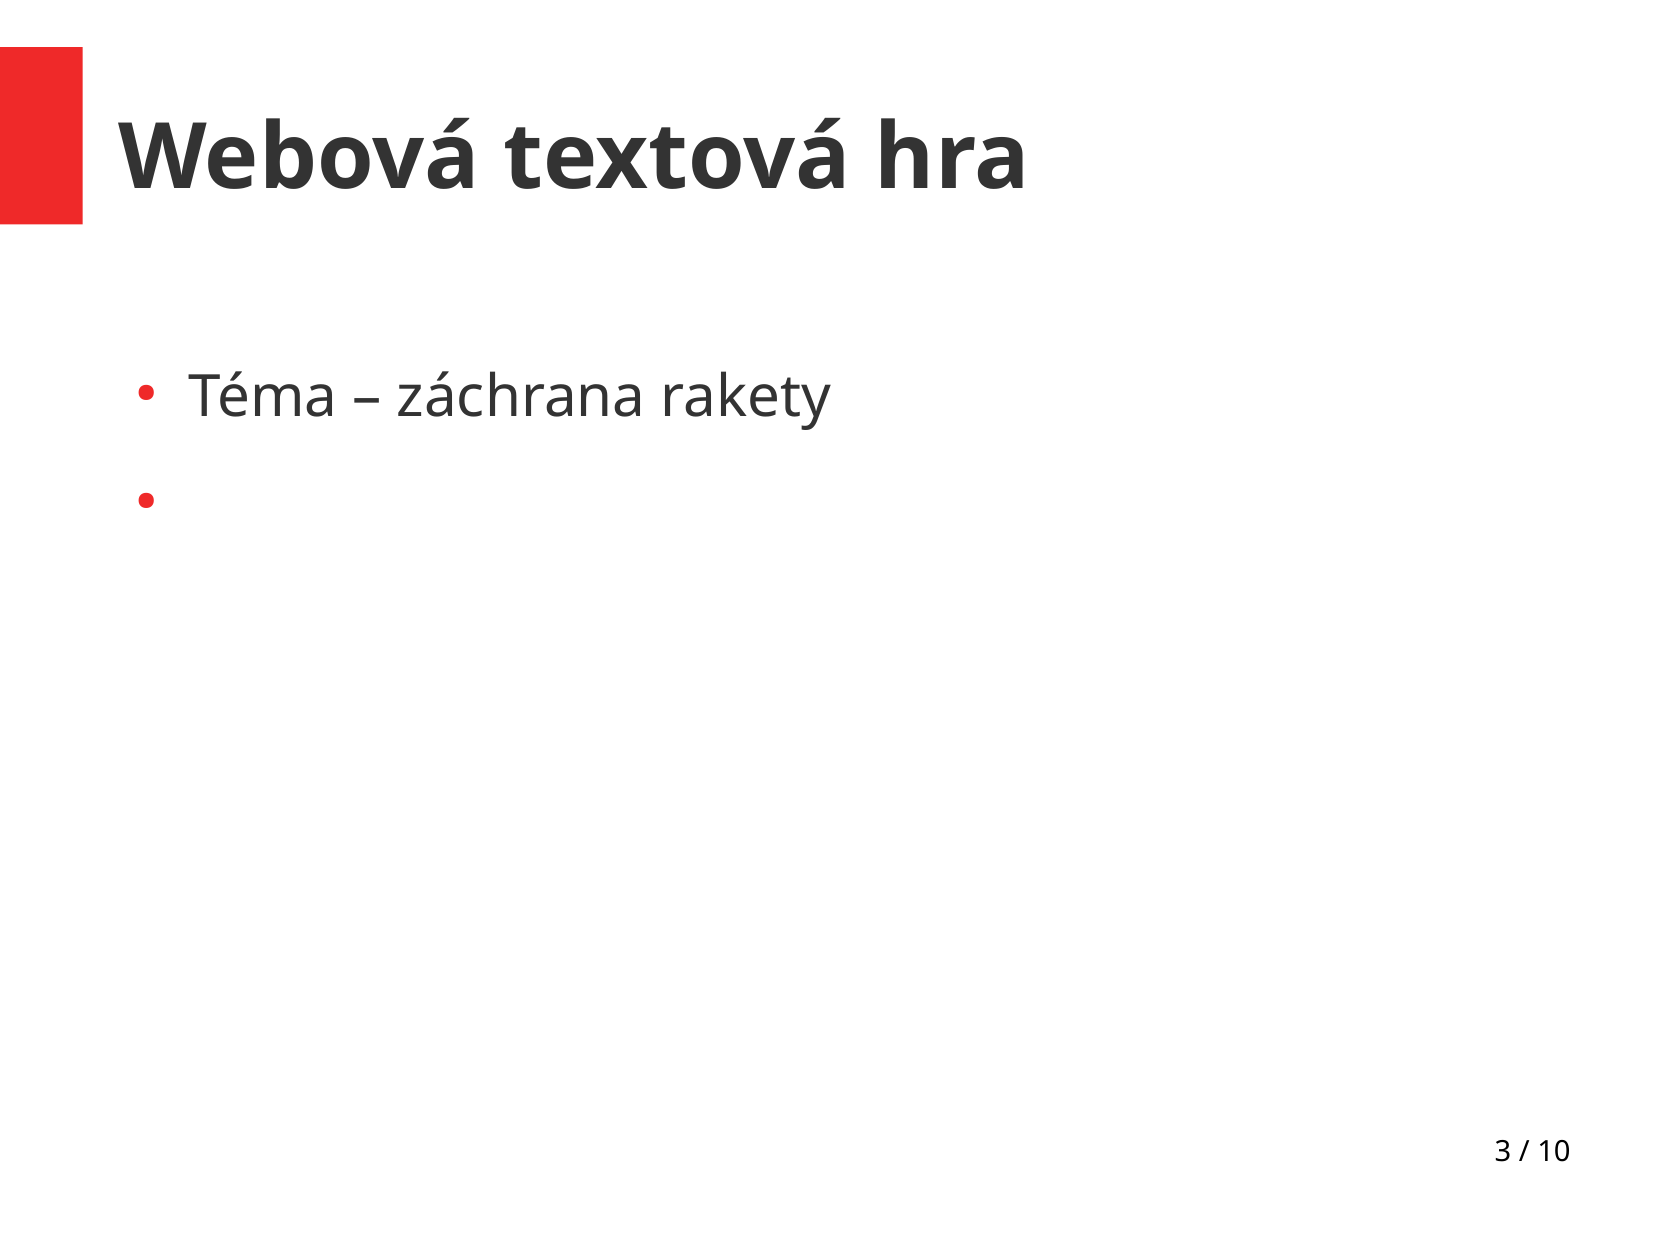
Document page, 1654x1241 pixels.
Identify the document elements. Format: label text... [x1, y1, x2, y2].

list Téma – záchrana rakety [118, 354, 1536, 1074]
title Webová textová hra [118, 49, 1571, 257]
